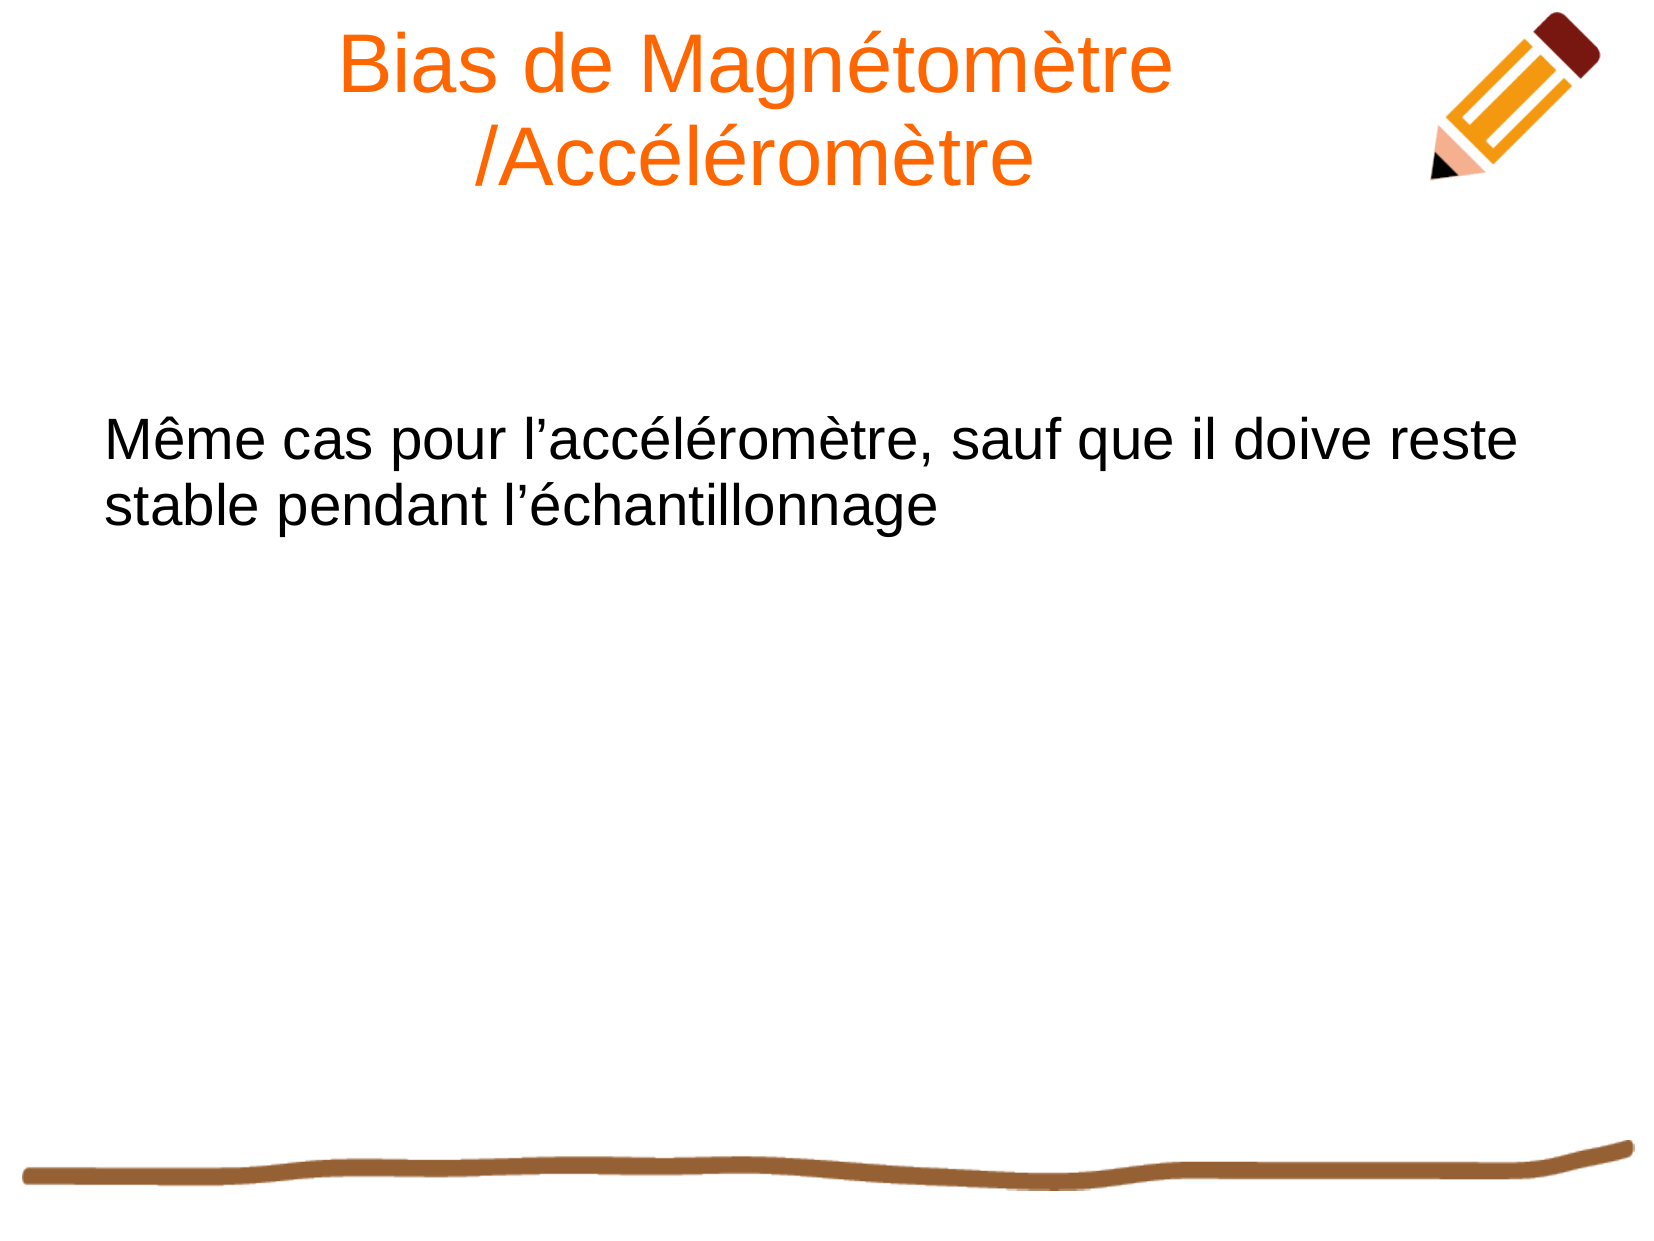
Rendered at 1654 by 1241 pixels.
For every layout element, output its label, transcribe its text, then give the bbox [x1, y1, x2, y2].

text_box Même cas pour l’accéléromètre, sauf que il doive reste stable pendant l’échantillonnage [90, 399, 1591, 545]
title Bias de Magnétomètre /Accéléromètre [82, 17, 1430, 204]
picture [1430, 12, 1601, 181]
chart [1097, 401, 1109, 430]
picture [22, 1140, 1635, 1191]
